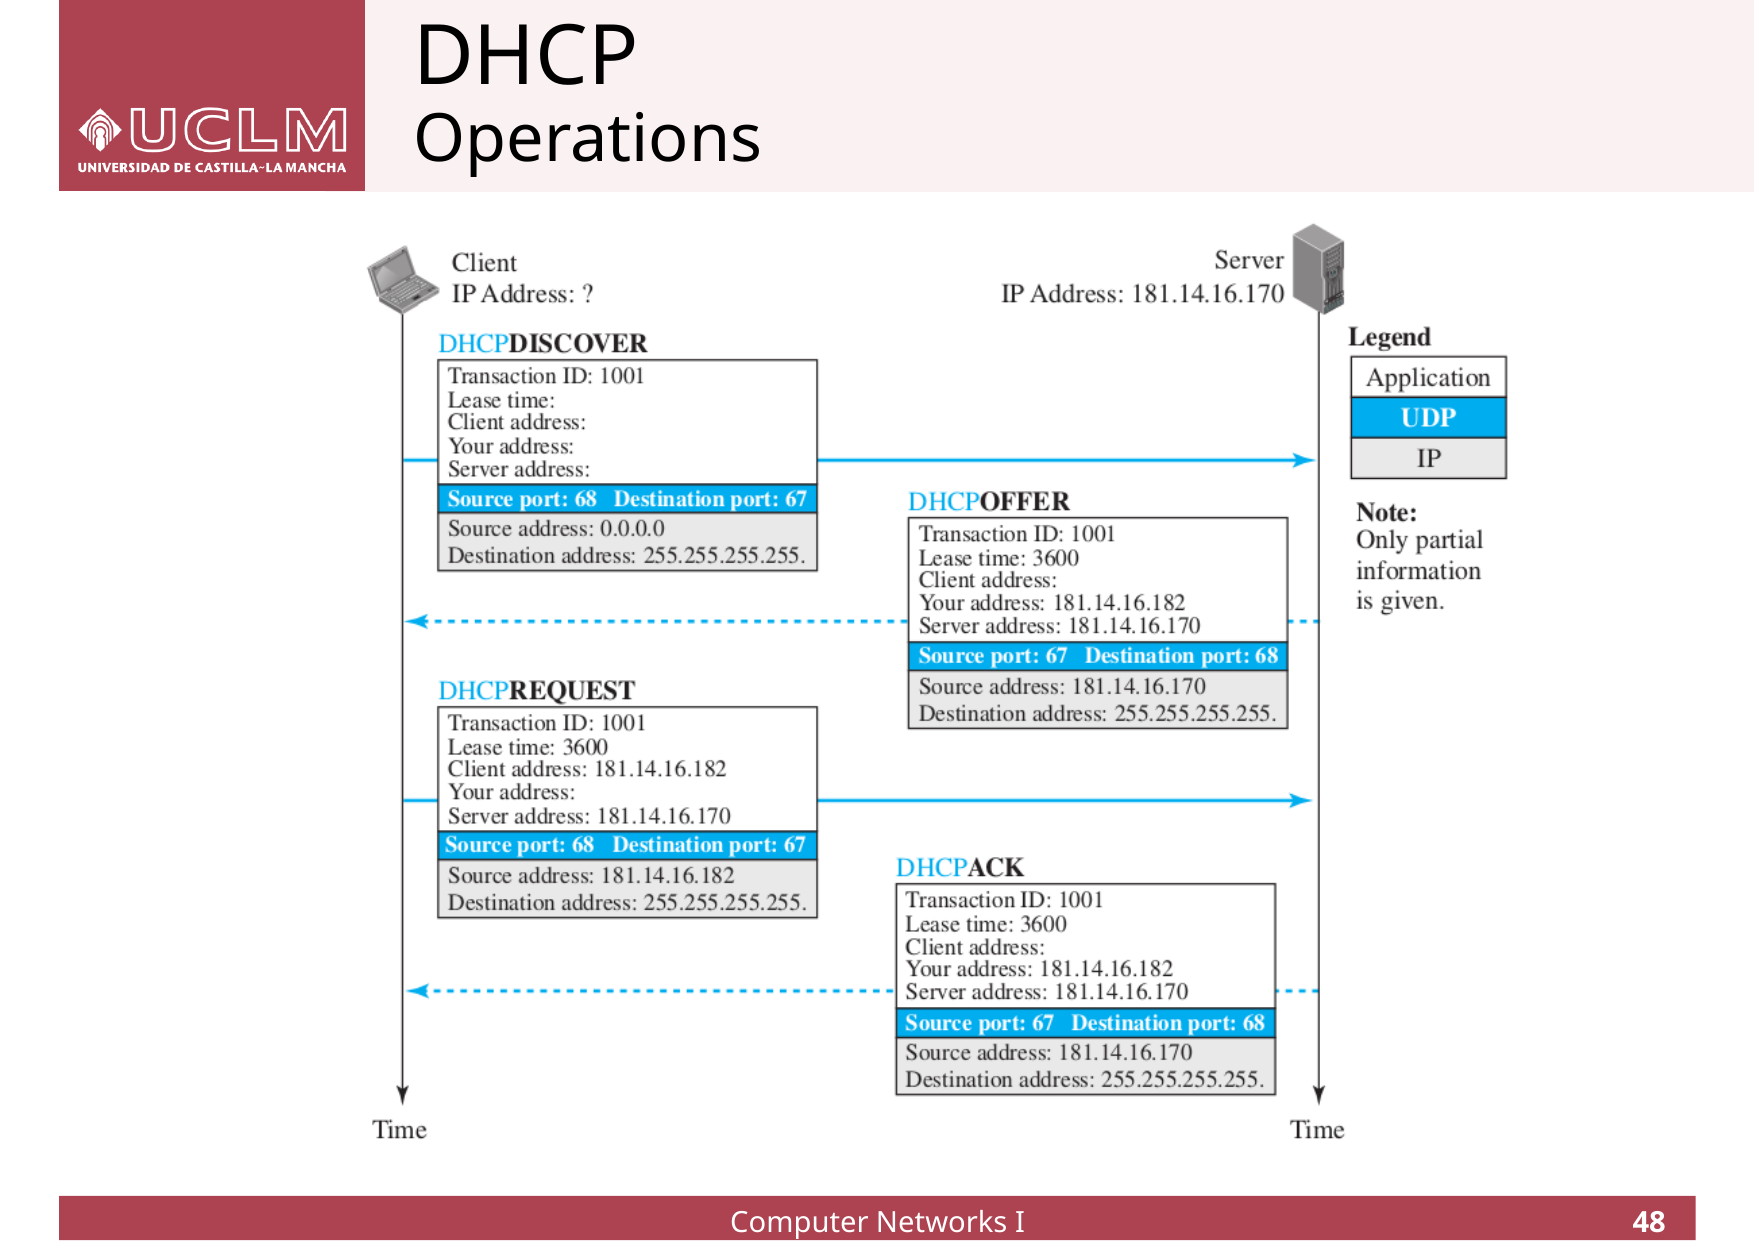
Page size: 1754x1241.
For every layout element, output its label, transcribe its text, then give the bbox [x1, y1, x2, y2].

picture [363, 216, 1521, 1160]
picture [59, 0, 365, 191]
title DHCP Operations [413, 0, 1667, 198]
